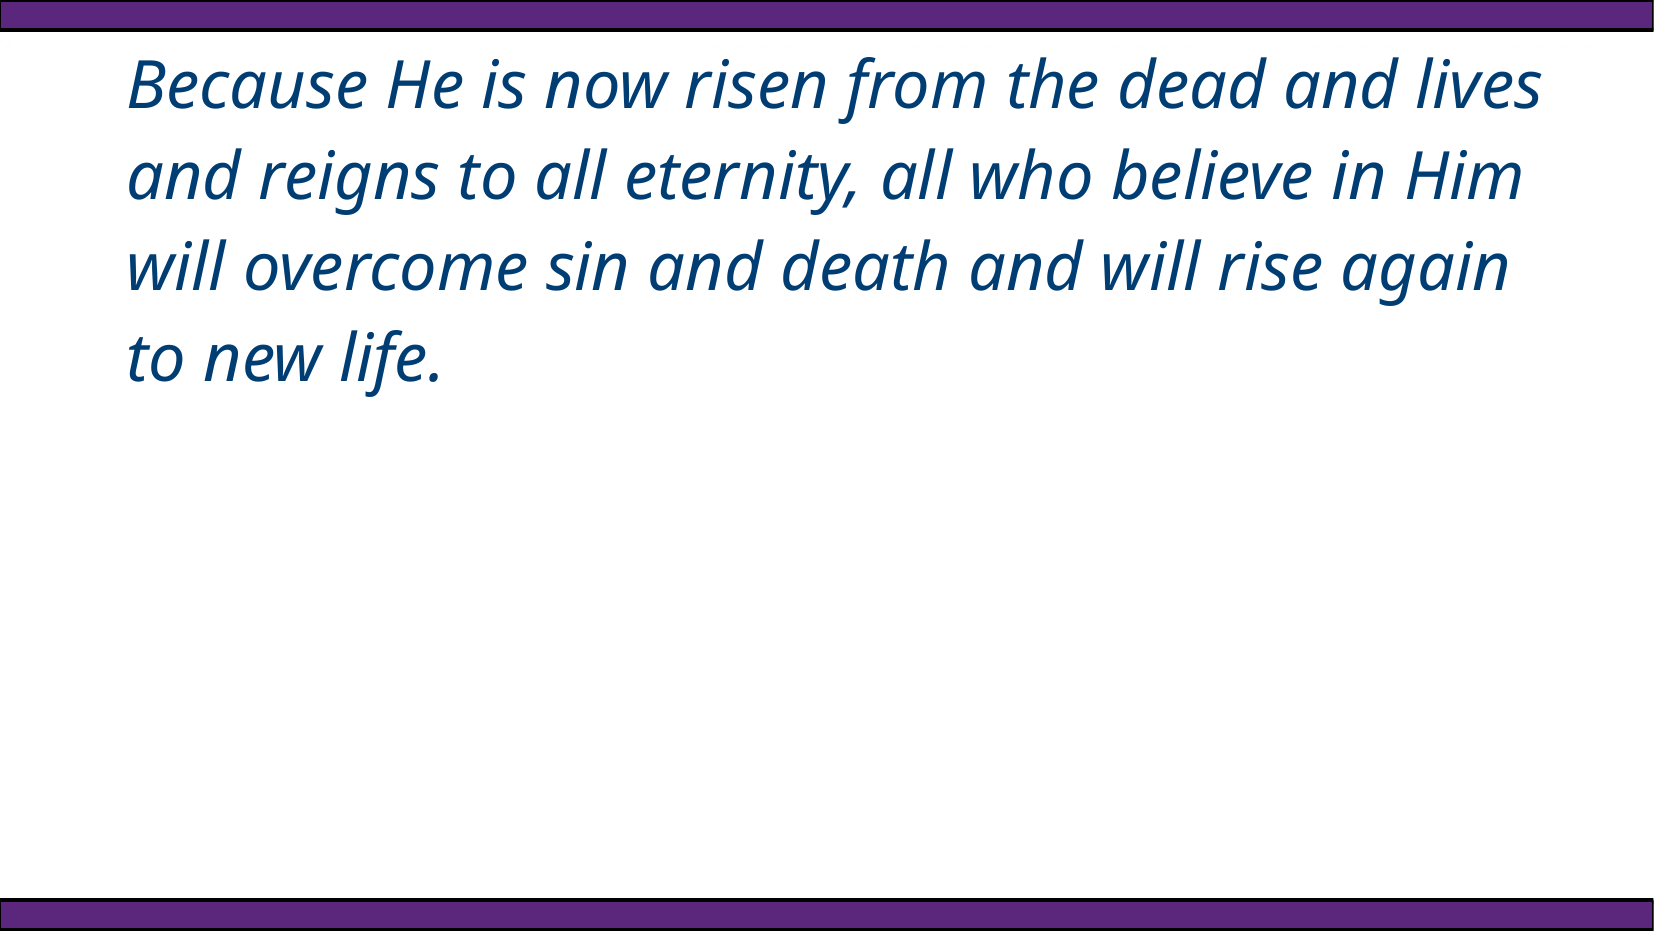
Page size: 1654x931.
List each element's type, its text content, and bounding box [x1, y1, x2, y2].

text_box [0, 0, 1654, 31]
text_box [0, 900, 1654, 931]
picture [0, 31, 1654, 900]
text_box Because He is now risen from the dead and lives and reigns to all eternity, all who believe in Him will overcome sin and death and will rise again to new life. [60, 30, 1606, 406]
